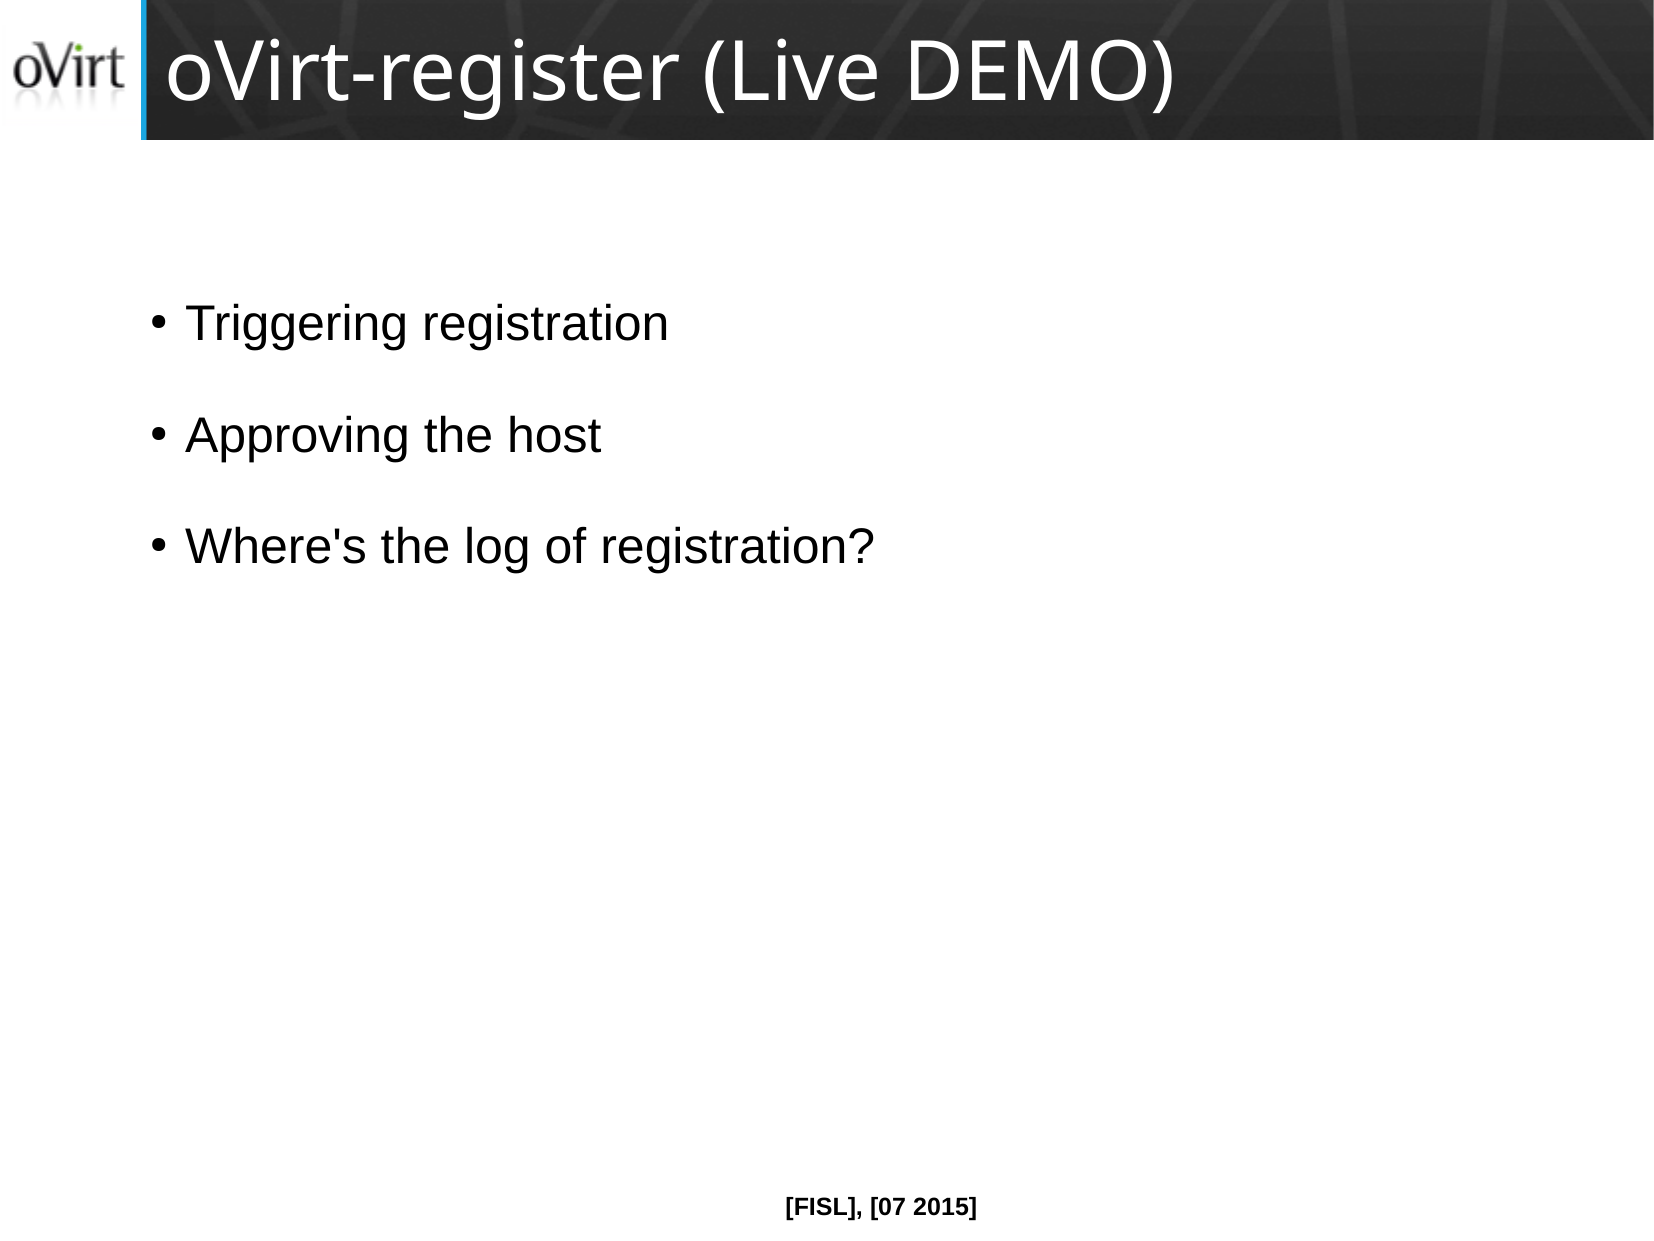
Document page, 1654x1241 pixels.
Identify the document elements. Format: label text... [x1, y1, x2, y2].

title oVirt-register (Live DEMO) [164, 18, 1653, 119]
text_box Triggering registration Approving the host Where's the log of registration? [135, 232, 1366, 1140]
picture [0, 0, 1654, 140]
